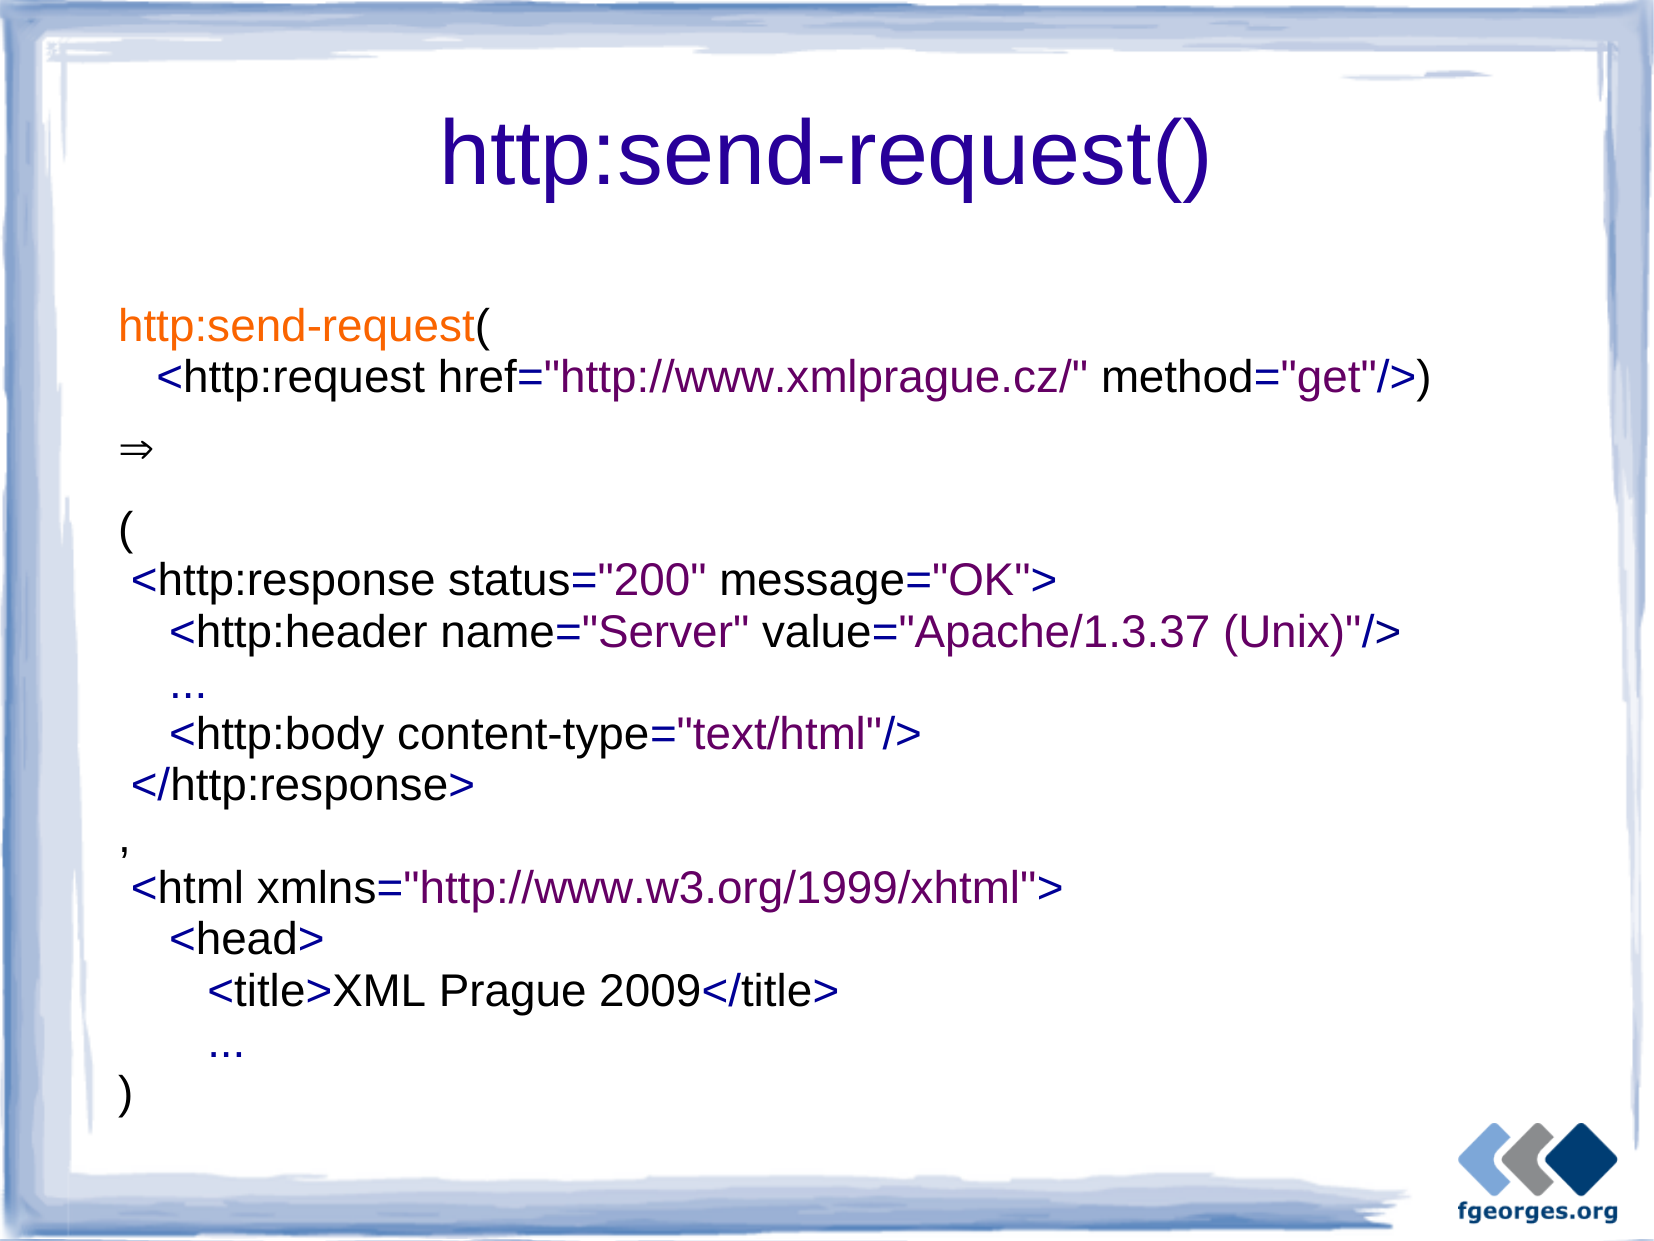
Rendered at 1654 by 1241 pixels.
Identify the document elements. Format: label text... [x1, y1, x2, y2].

list http:send-request( <http:request href="http://www.xmlprague.cz/" method="get"/>) ⇒ ( <http:response status="200" message="OK"> <http:header name="Server" value="Apache/1.3.37 (Unix)"/> ... <http:body content-type="text/html"/> </http:response> , <html xmlns="http://www.w3.org/1999/xhtml"> <head> <title>XML Prague 2009</title> ... ) [118, 300, 1571, 1199]
picture [0, 0, 1654, 1241]
title http:send-request() [82, 56, 1571, 250]
